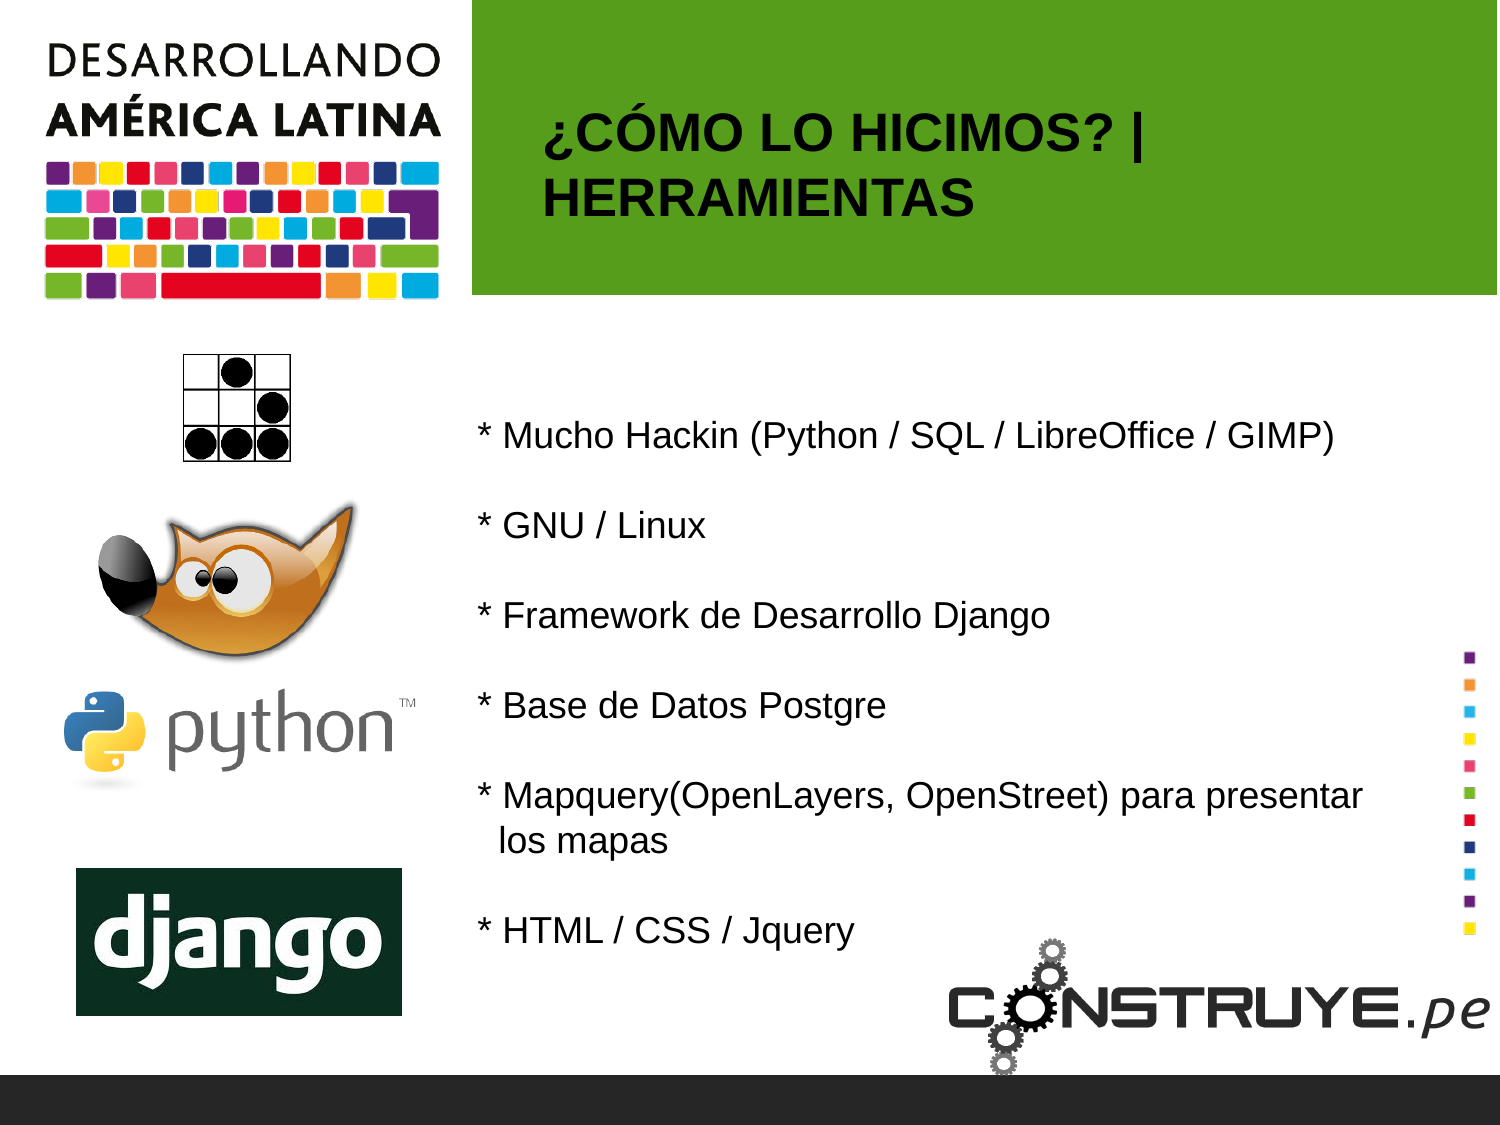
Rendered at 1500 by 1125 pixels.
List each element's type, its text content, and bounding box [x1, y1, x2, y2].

picture [939, 933, 1500, 1081]
picture [5, 490, 449, 815]
text_box [472, 0, 1497, 295]
picture [177, 348, 296, 467]
text_box [0, 1075, 1500, 1125]
text_box [1455, 638, 1488, 933]
text_box * Mucho Hackin (Python / SQL / LibreOffice / GIMP) * GNU / Linux * Framework de Desarrollo Django * Base de Datos Postgre * Mapquery(OpenLayers, OpenStreet) para presentar los mapas * HTML / CSS / Jquery [462, 404, 1413, 579]
picture [76, 868, 402, 1016]
text_box [38, 37, 443, 305]
text_box ¿CÓMO LO HICIMOS? | HERRAMIENTAS [528, 90, 1321, 145]
